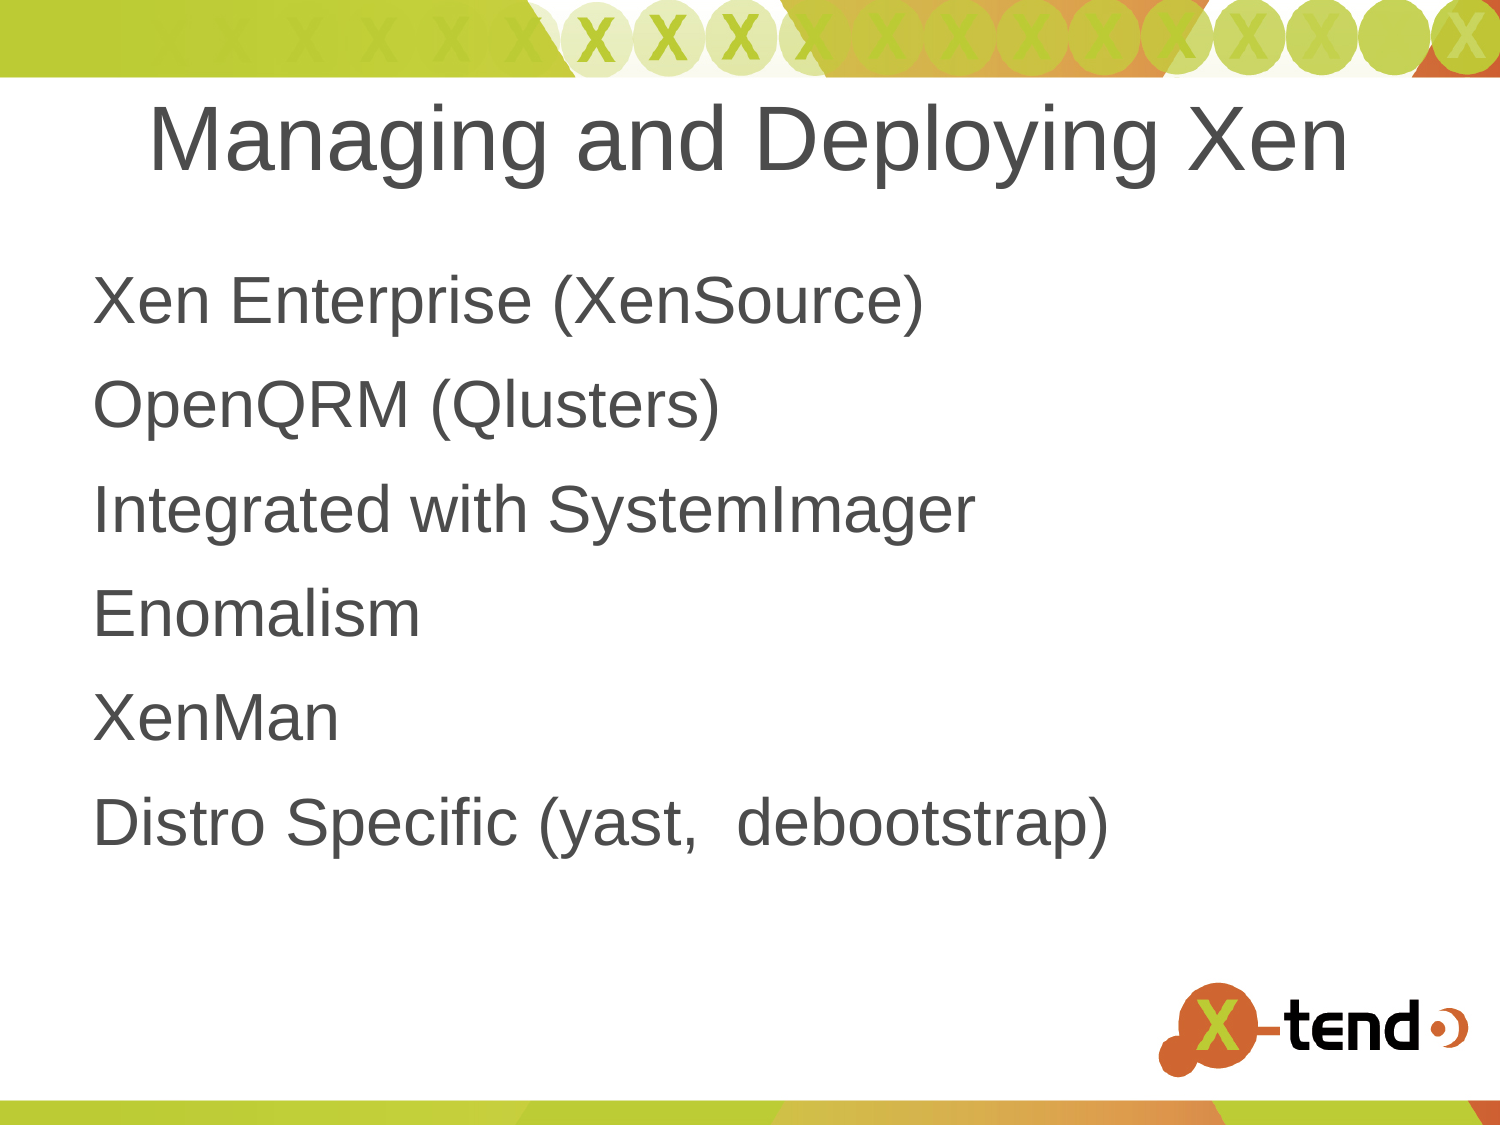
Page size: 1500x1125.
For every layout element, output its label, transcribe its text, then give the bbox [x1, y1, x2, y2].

title Managing and Deploying Xen [75, 44, 1425, 233]
list Xen Enterprise (XenSource) OpenQRM (Qlusters) Integrated with SystemImager Enomalism XenMan Distro Specific (yast, debootstrap) [75, 263, 1425, 1007]
picture [0, 0, 1500, 1125]
